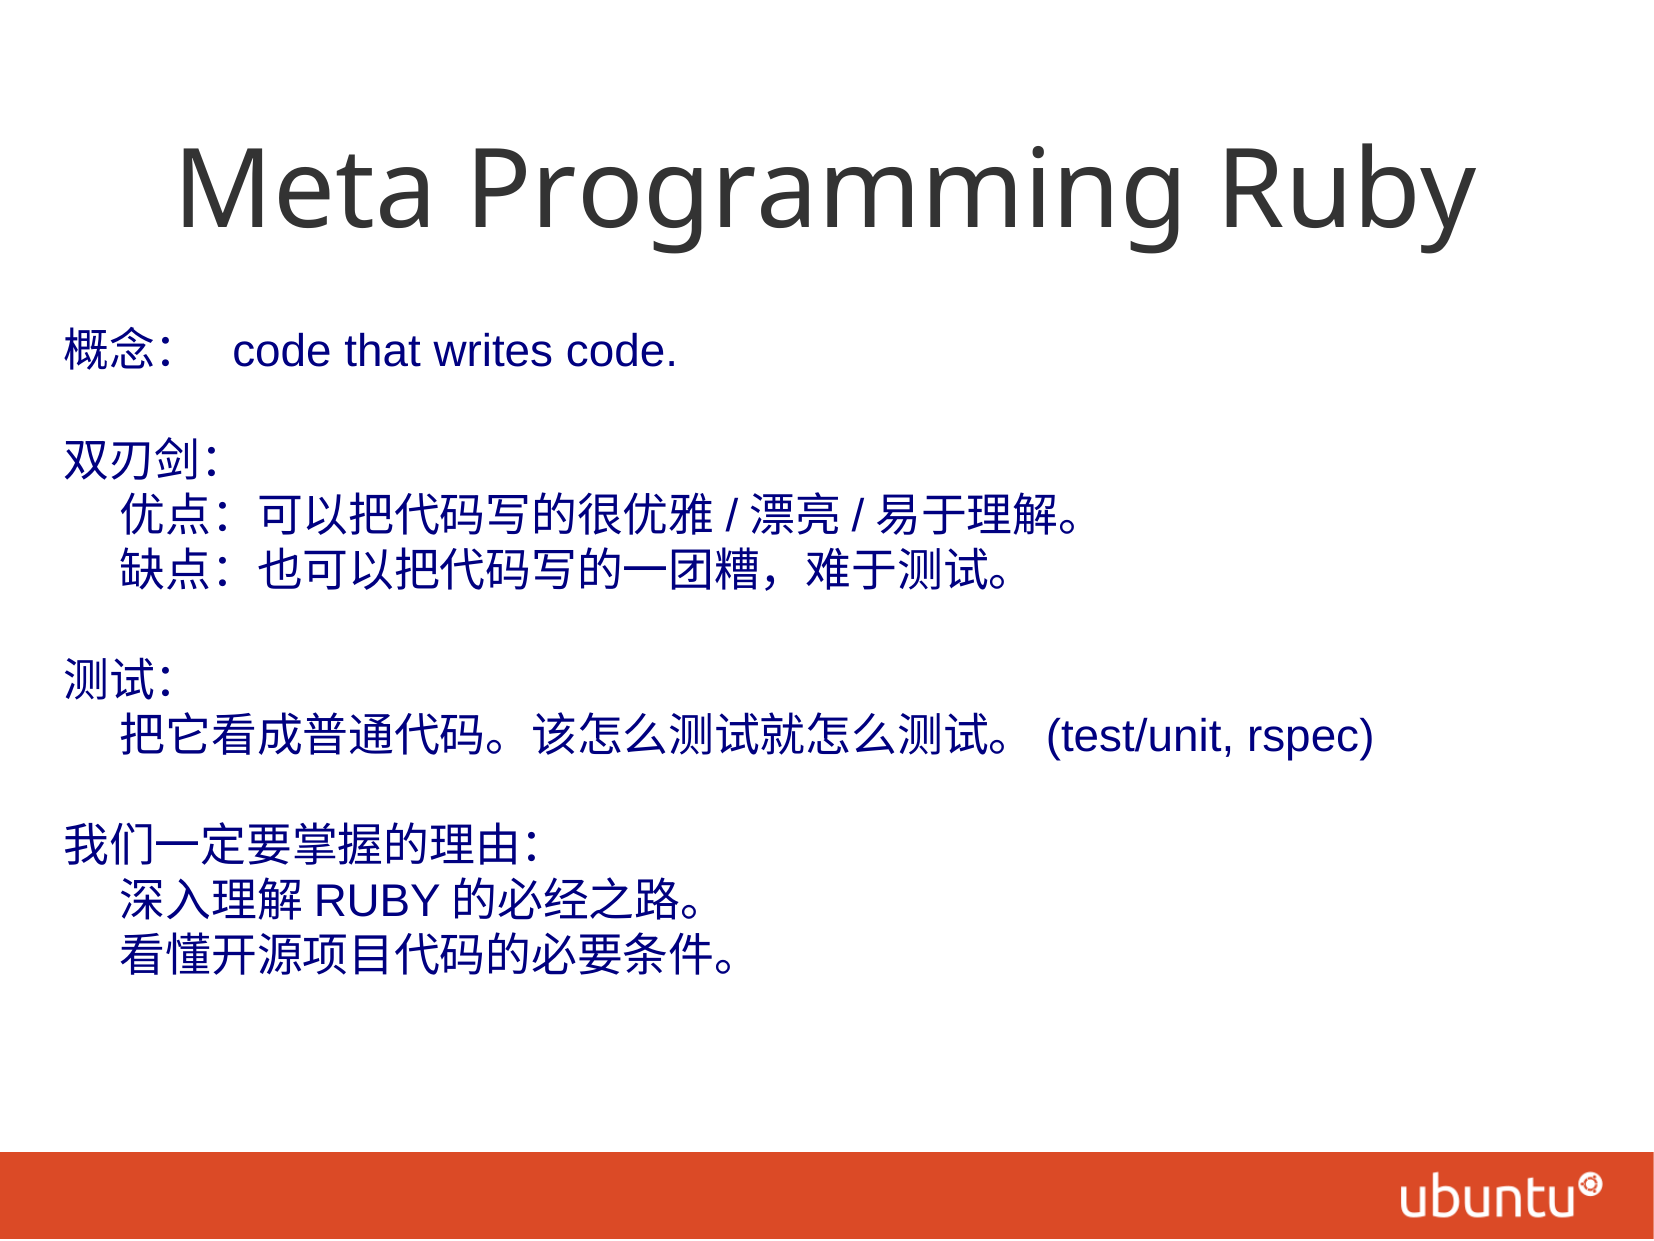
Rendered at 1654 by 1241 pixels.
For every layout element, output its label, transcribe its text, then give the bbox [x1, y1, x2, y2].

subtitle 概念： code that writes code. 双刃剑： 优点：可以把代码写的很优雅/漂亮/易于理解。 缺点：也可以把代码写的一团糟，难于测试。 测试： 把它看成普通代码。该怎么测试就怎么测试。(test/unit, rspec) 我们一定要掌握的理由： 深入理解RUBY的必经之路。 看懂开源项目代码的必要条件。 [63, 268, 1576, 1088]
title Meta Programming Ruby [56, 122, 1596, 263]
picture [0, 1152, 1654, 1239]
